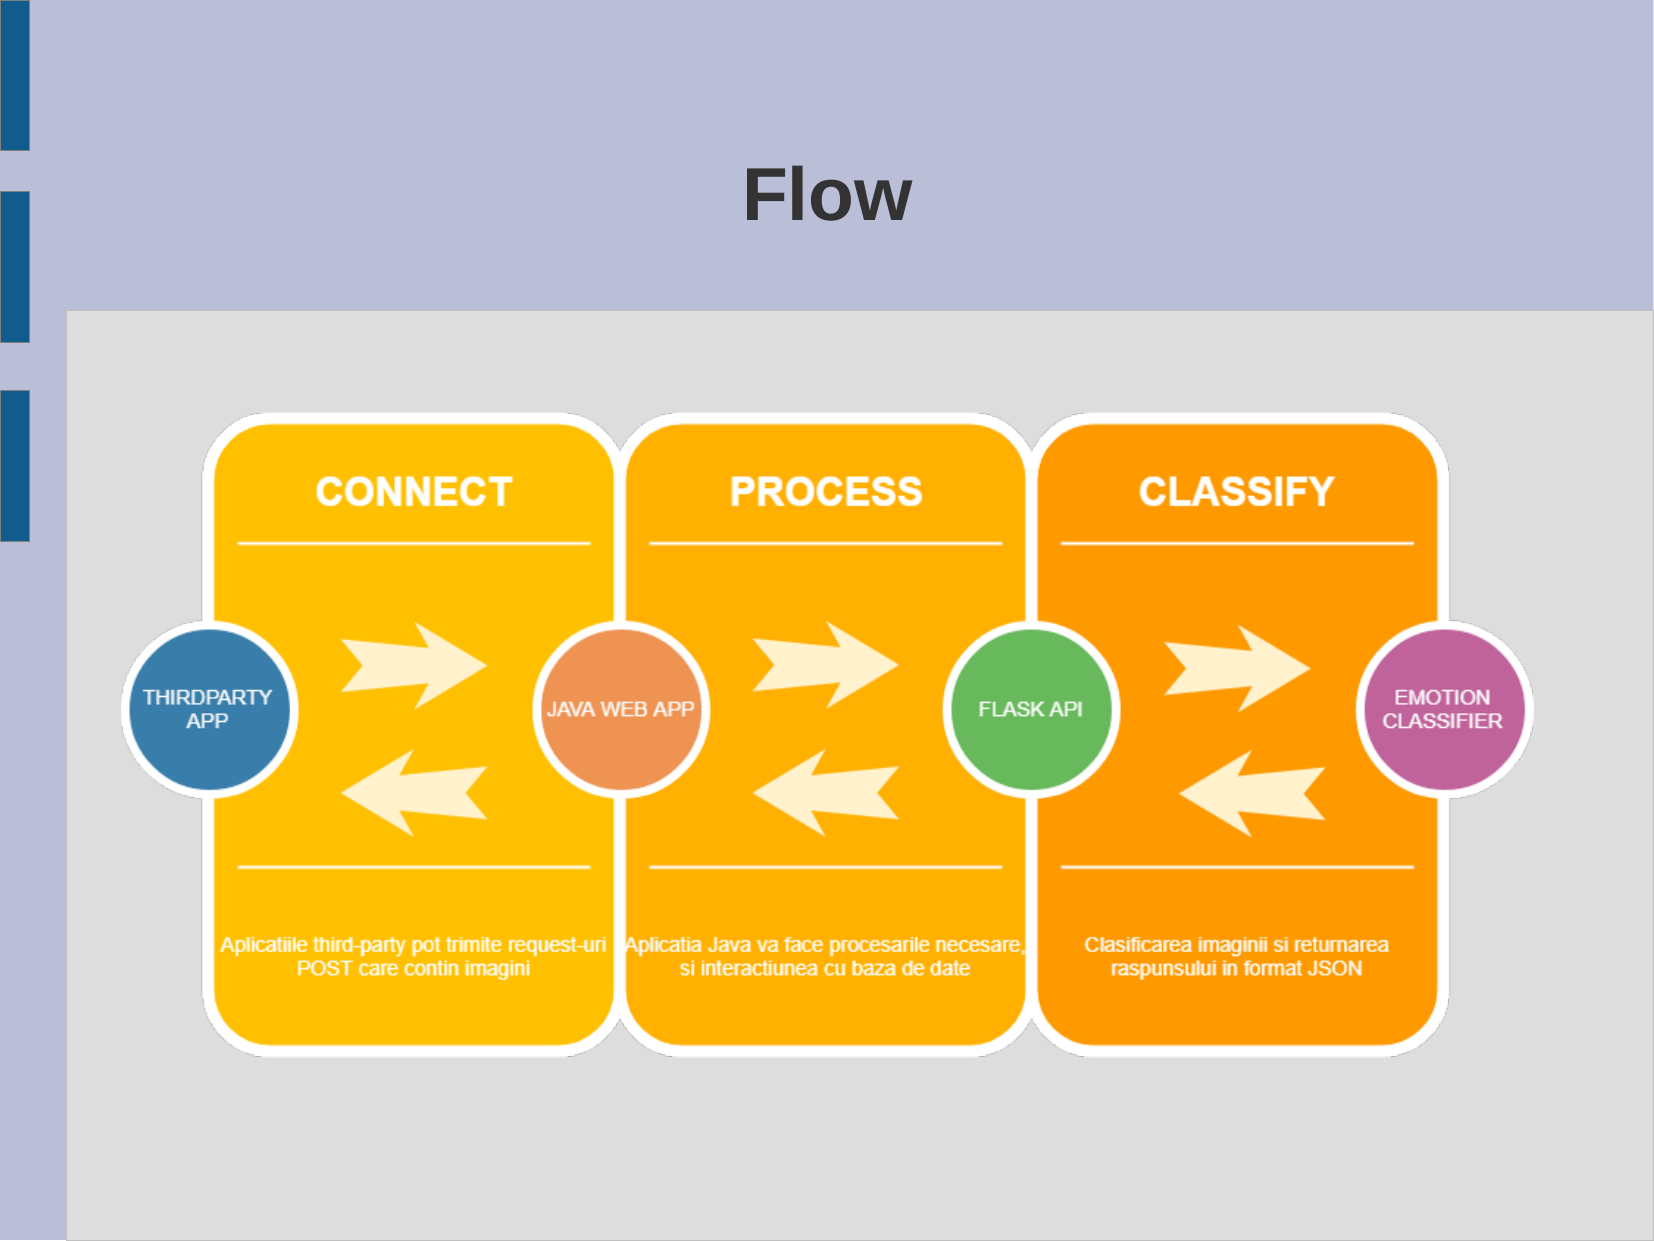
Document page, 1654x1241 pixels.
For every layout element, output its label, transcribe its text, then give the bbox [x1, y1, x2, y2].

title Flow [121, 91, 1534, 299]
picture [121, 412, 1534, 1058]
